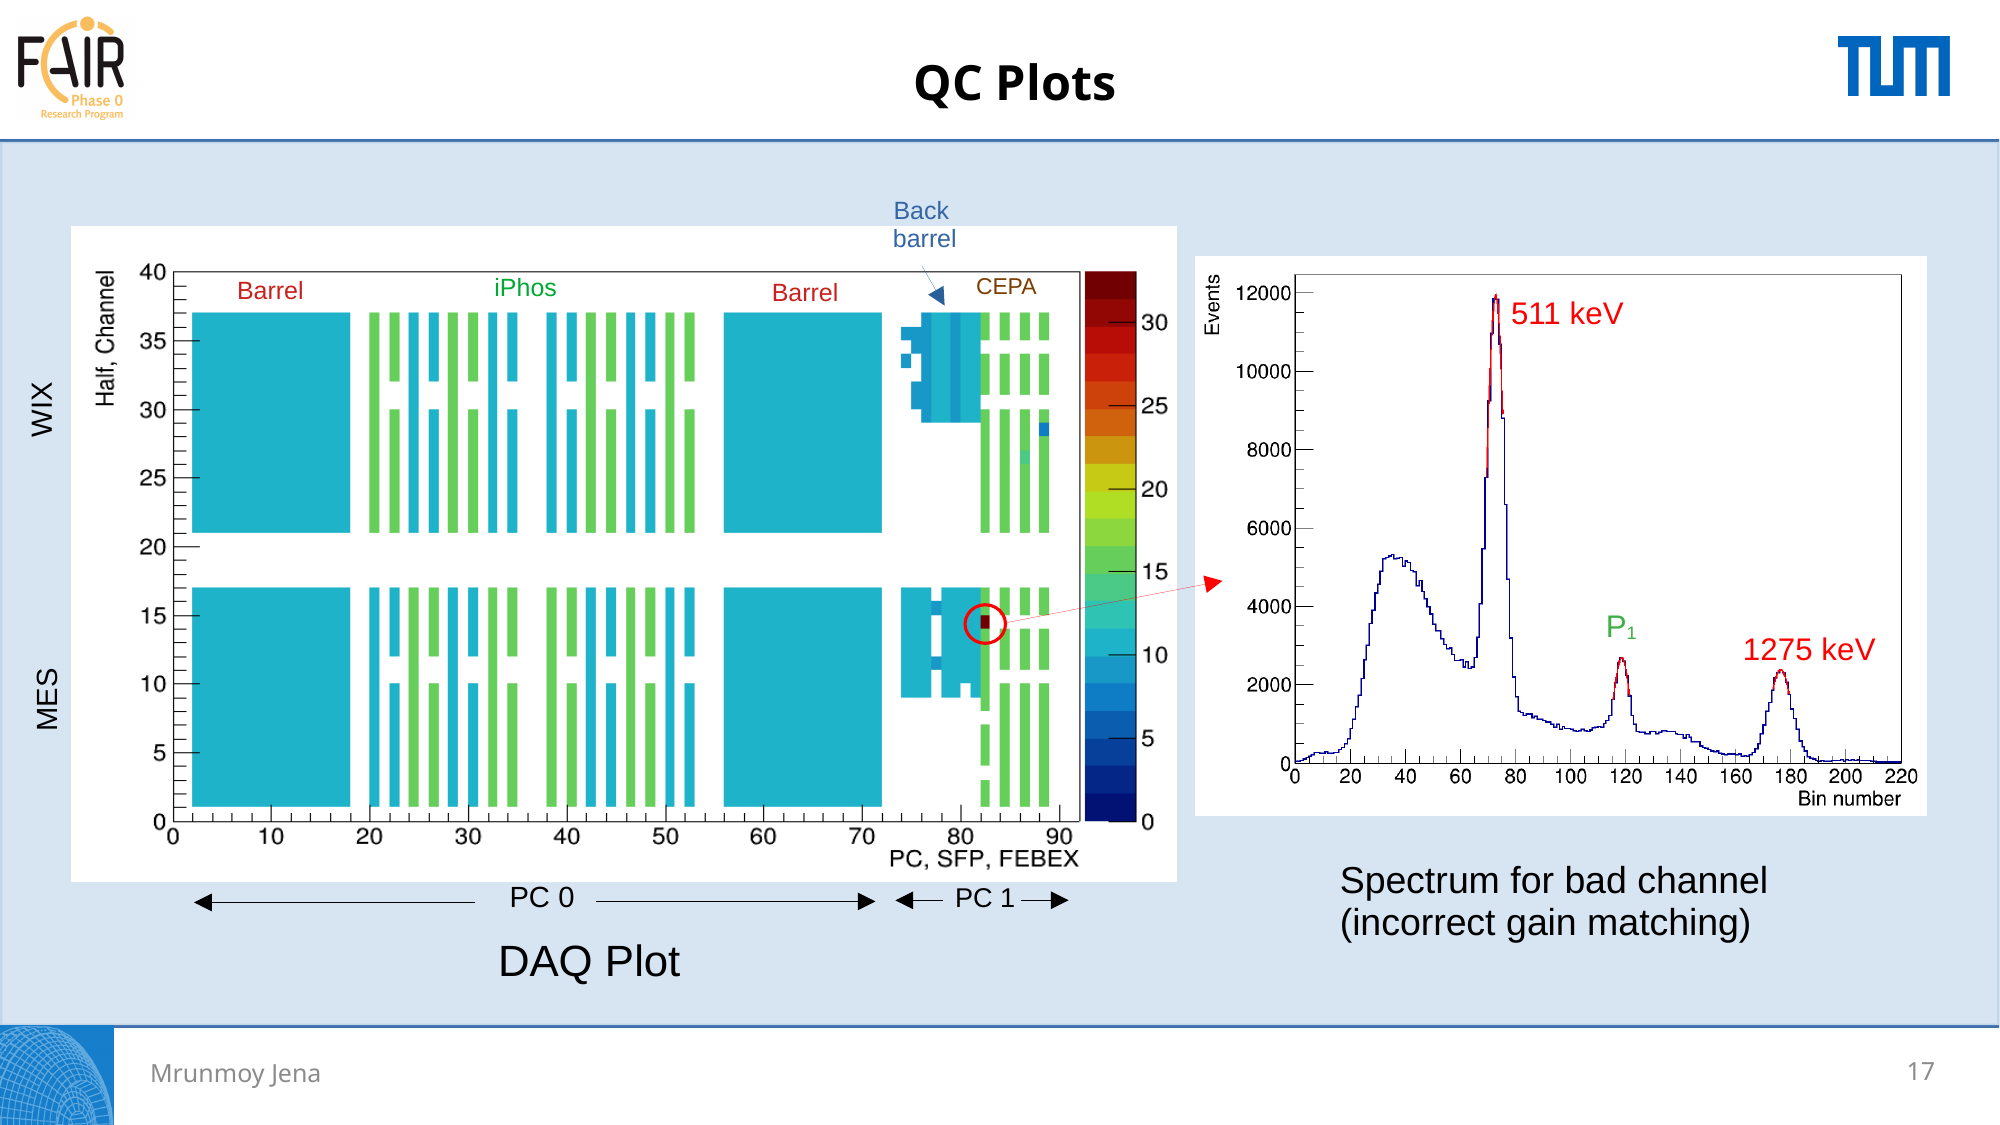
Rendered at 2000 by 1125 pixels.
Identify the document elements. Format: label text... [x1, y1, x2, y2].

text_box PC 0 [442, 874, 642, 940]
text_box CEPA [961, 266, 1093, 316]
text_box DAQ Plot [295, 929, 896, 1008]
text_box P1 [1591, 601, 1667, 651]
picture [1195, 256, 1927, 816]
text_box Barrel [708, 271, 903, 321]
picture [0, 1025, 114, 1125]
text_box iPhos [479, 266, 649, 316]
title QC Plots [180, 44, 1851, 121]
text_box PC 1 [885, 876, 1085, 942]
picture [15, 15, 142, 120]
text_box 511 keV [1496, 288, 1660, 374]
text_box MES [23, 614, 86, 786]
text_box Barrel [173, 269, 368, 319]
picture [71, 226, 1177, 882]
picture [967, 607, 1003, 641]
picture [1838, 36, 1950, 96]
text_box WIX [18, 324, 80, 495]
text_box 1275 keV [1728, 624, 1891, 683]
text_box Back barrel [857, 189, 993, 271]
text_box Spectrum for bad channel (incorrect gain matching) [1324, 852, 2000, 994]
